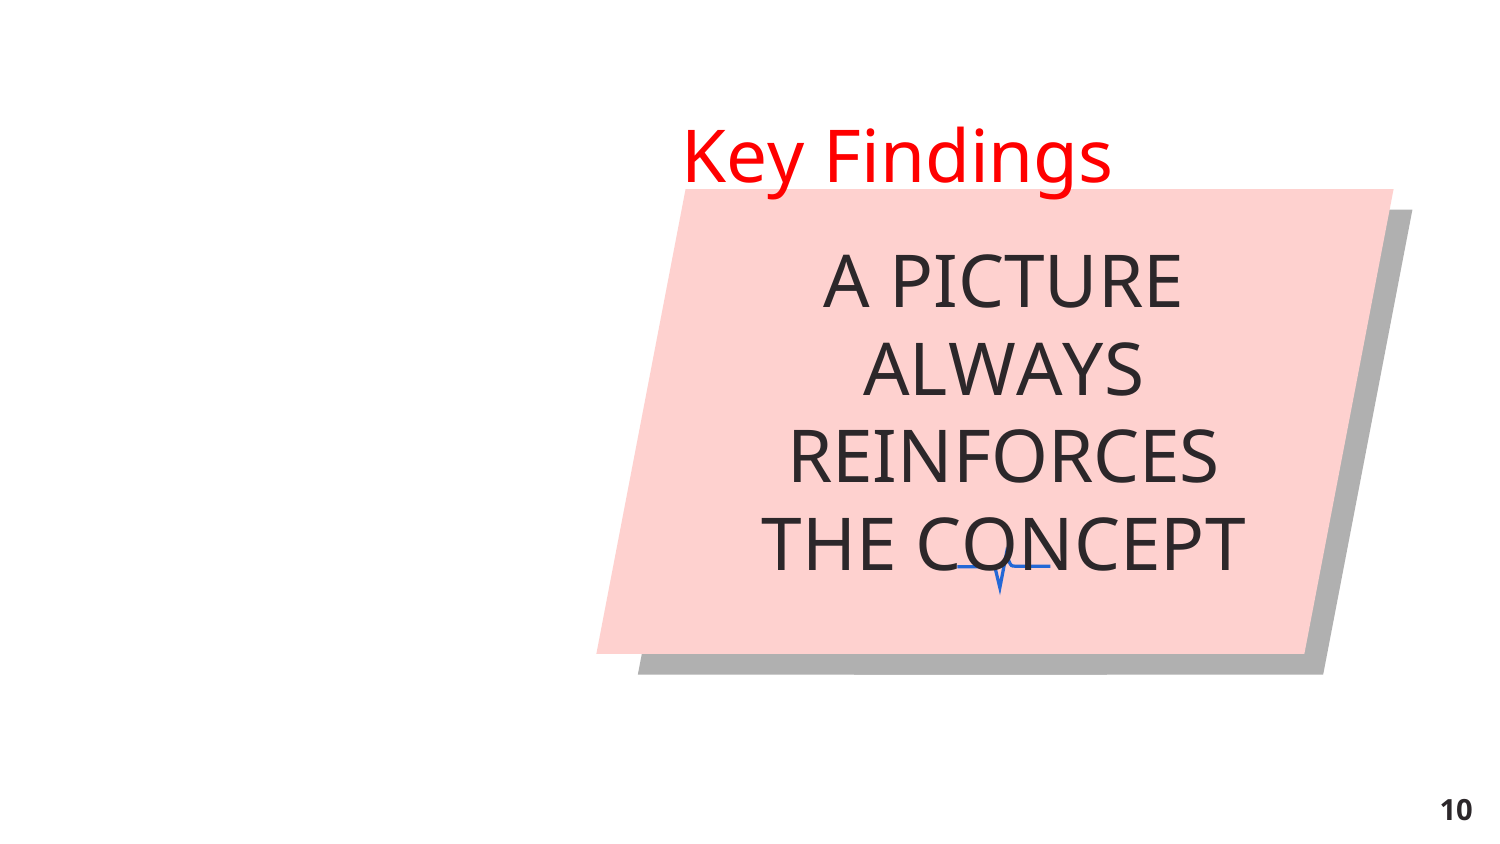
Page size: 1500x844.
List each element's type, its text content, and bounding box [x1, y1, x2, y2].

text_box Key Findings [666, 86, 1278, 220]
text_box 10 [1424, 783, 1489, 830]
title A PICTURE ALWAYS REINFORCES THE CONCEPT [730, 220, 1278, 555]
